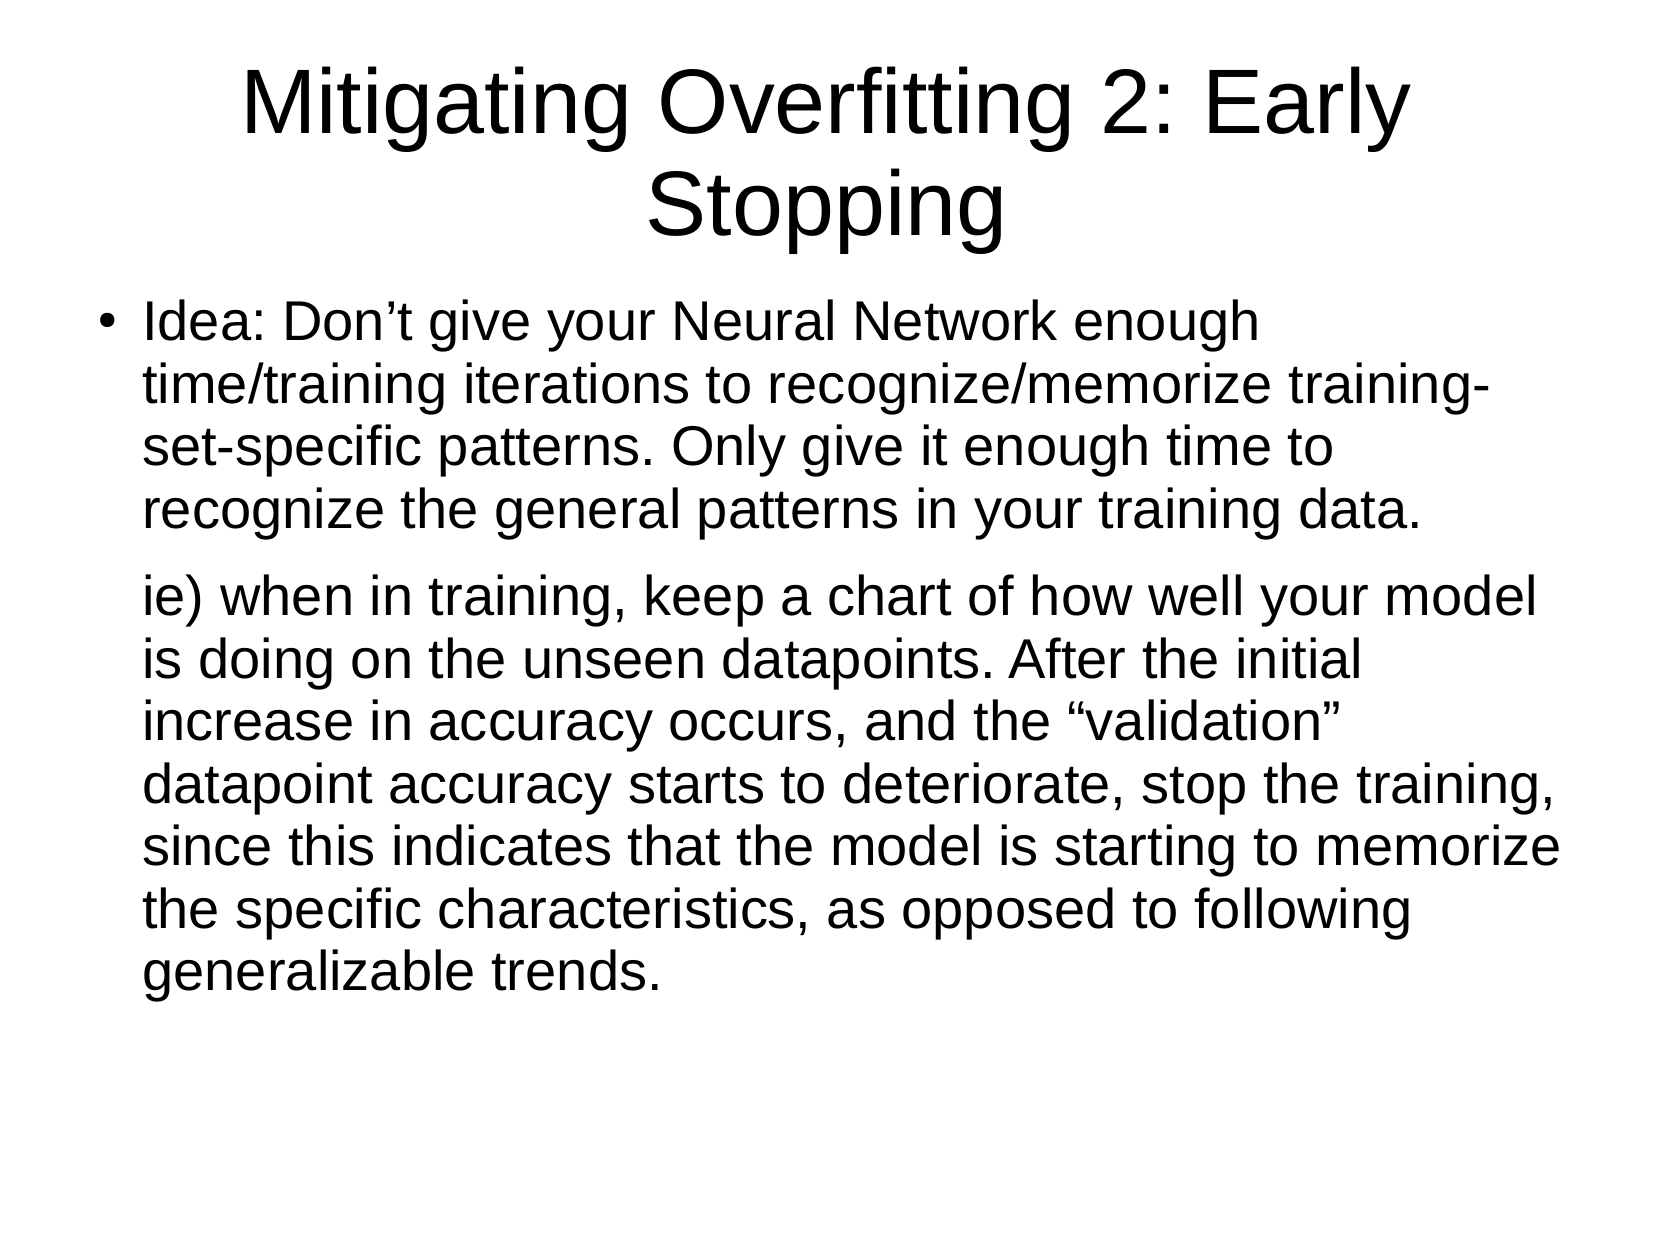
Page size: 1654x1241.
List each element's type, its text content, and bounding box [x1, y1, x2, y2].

title Mitigating Overfitting 2: Early Stopping [82, 49, 1571, 257]
list Idea: Don’t give your Neural Network enough time/training iterations to recognize/memorize training-set-specific patterns. Only give it enough time to recognize the general patterns in your training data. ie) when in training, keep a chart of how well your model is doing on the unseen datapoints. After the initial increase in accuracy occurs, and the “validation” datapoint accuracy starts to deteriorate, stop the training, since this indicates that the model is starting to memorize the specific characteristics, as opposed to following generalizable trends. [82, 290, 1571, 1010]
